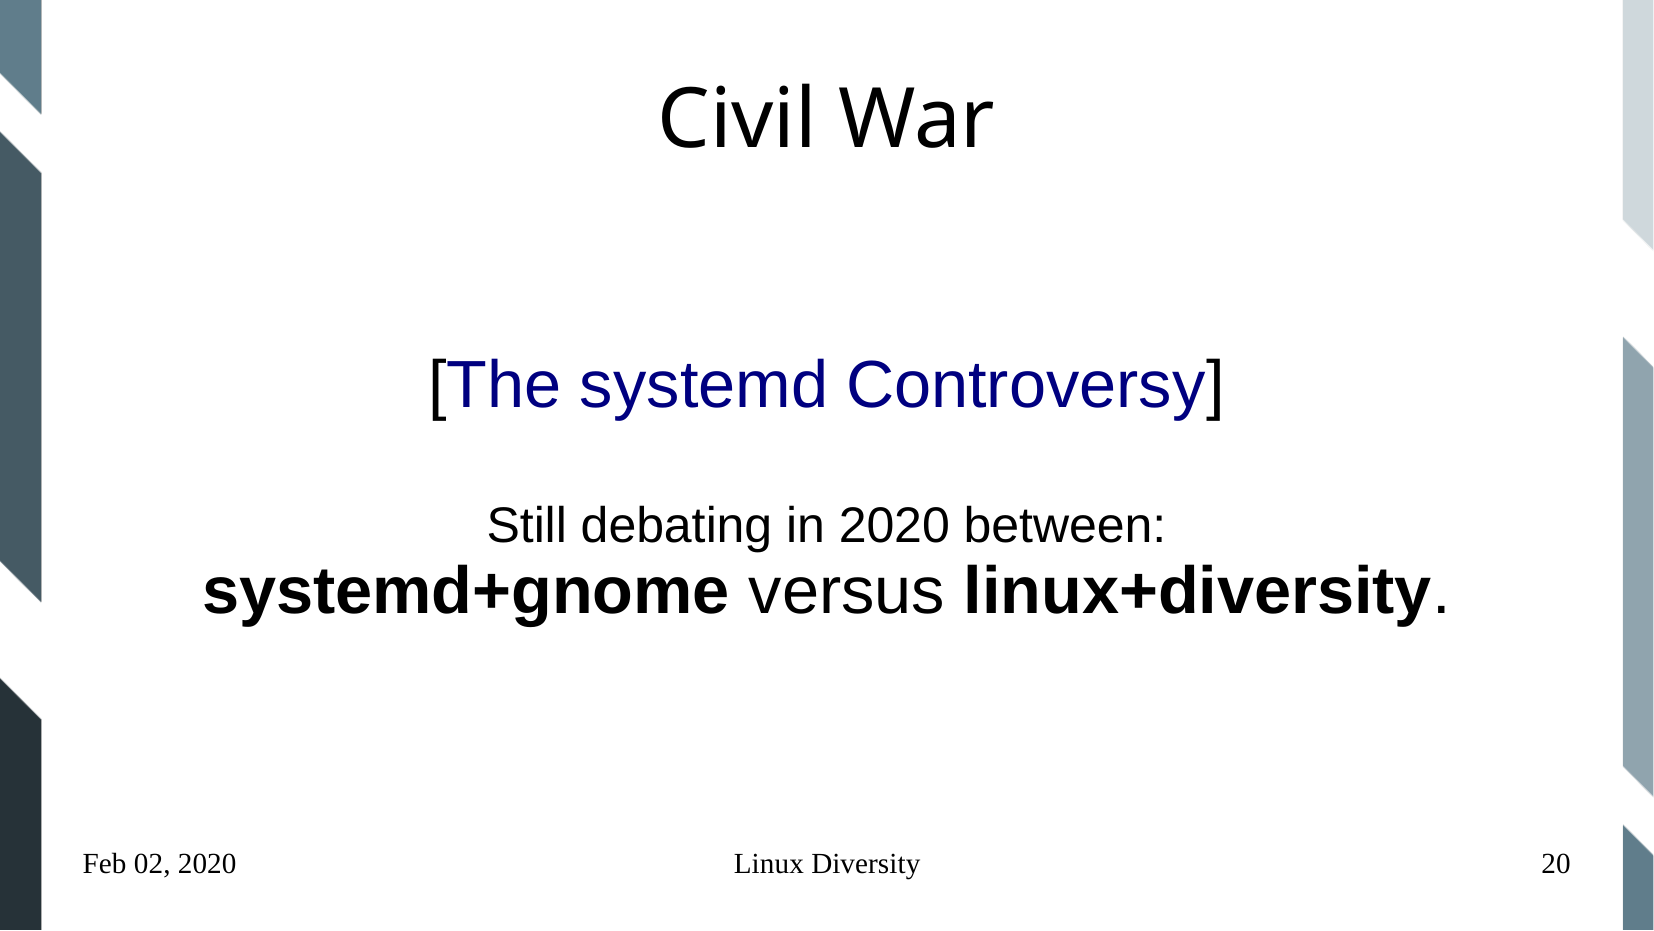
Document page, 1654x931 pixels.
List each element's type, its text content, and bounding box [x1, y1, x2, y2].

picture [0, 0, 1654, 930]
subtitle [The systemd Controversy] Still debating in 2020 between: systemd+gnome versus linux+diversity. [82, 217, 1571, 758]
title Civil War [82, 37, 1571, 193]
